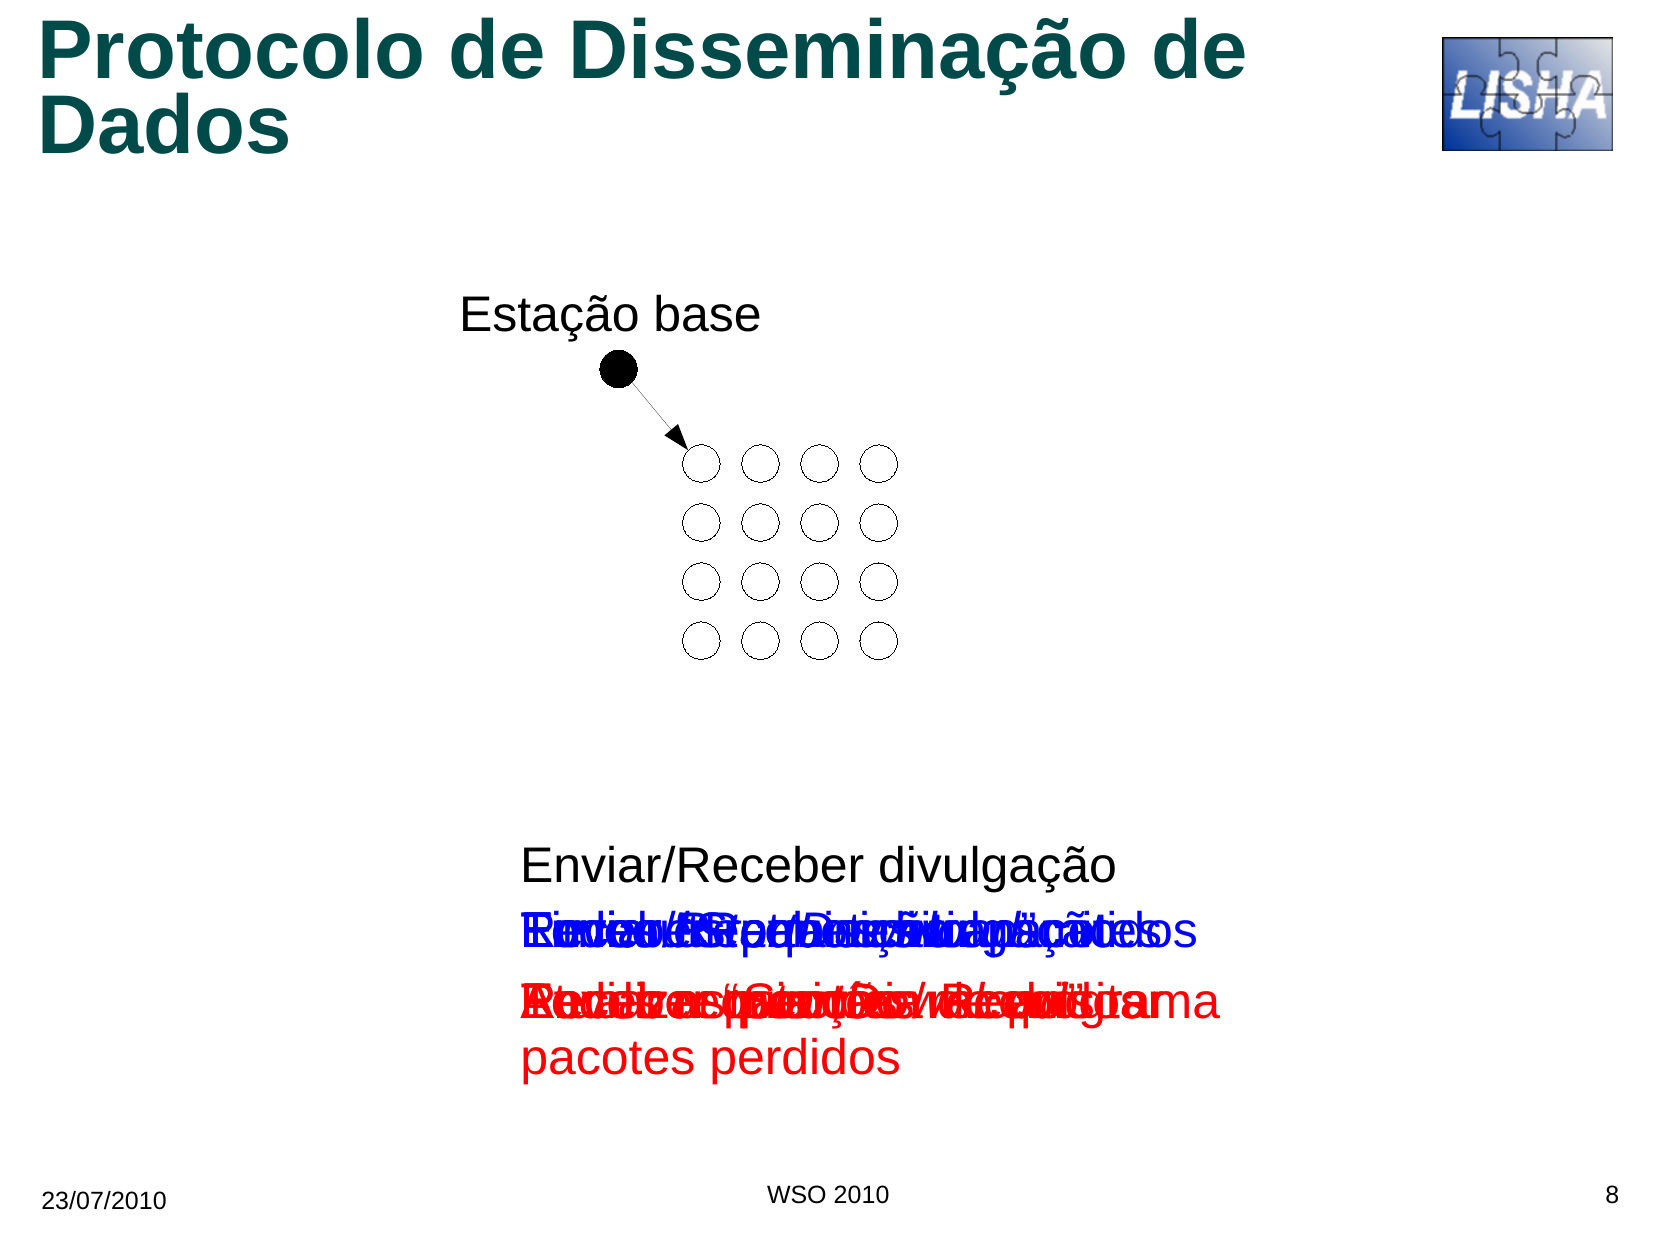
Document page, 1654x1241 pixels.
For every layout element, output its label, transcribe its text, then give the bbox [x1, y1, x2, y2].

text_box [859, 503, 898, 542]
text_box [682, 444, 721, 483]
text_box [741, 562, 780, 601]
text_box [859, 621, 898, 660]
text_box [800, 503, 839, 542]
text_box Timeout [520, 902, 702, 965]
text_box Enviar/Receber divulgação [520, 837, 1118, 900]
text_box [599, 350, 638, 388]
text_box Receber pacotes / Requisitar pacotes perdidos [520, 1036, 1166, 1098]
text_box [859, 444, 898, 483]
picture [1442, 37, 1613, 151]
text_box [682, 562, 721, 601]
text_box [859, 562, 898, 601]
text_box [682, 503, 721, 542]
text_box [741, 621, 780, 660]
text_box [682, 621, 721, 660]
text_box [800, 562, 839, 601]
text_box Todos os pacotes transmitidos [702, 902, 1199, 965]
text_box [741, 444, 780, 483]
text_box Estação base [459, 286, 763, 349]
title Protocolo de Disseminação de Dados [37, 0, 1426, 191]
text_box [741, 503, 780, 542]
text_box Atualizar memória de programa [520, 973, 1221, 1036]
text_box [800, 621, 839, 660]
text_box [800, 444, 839, 483]
